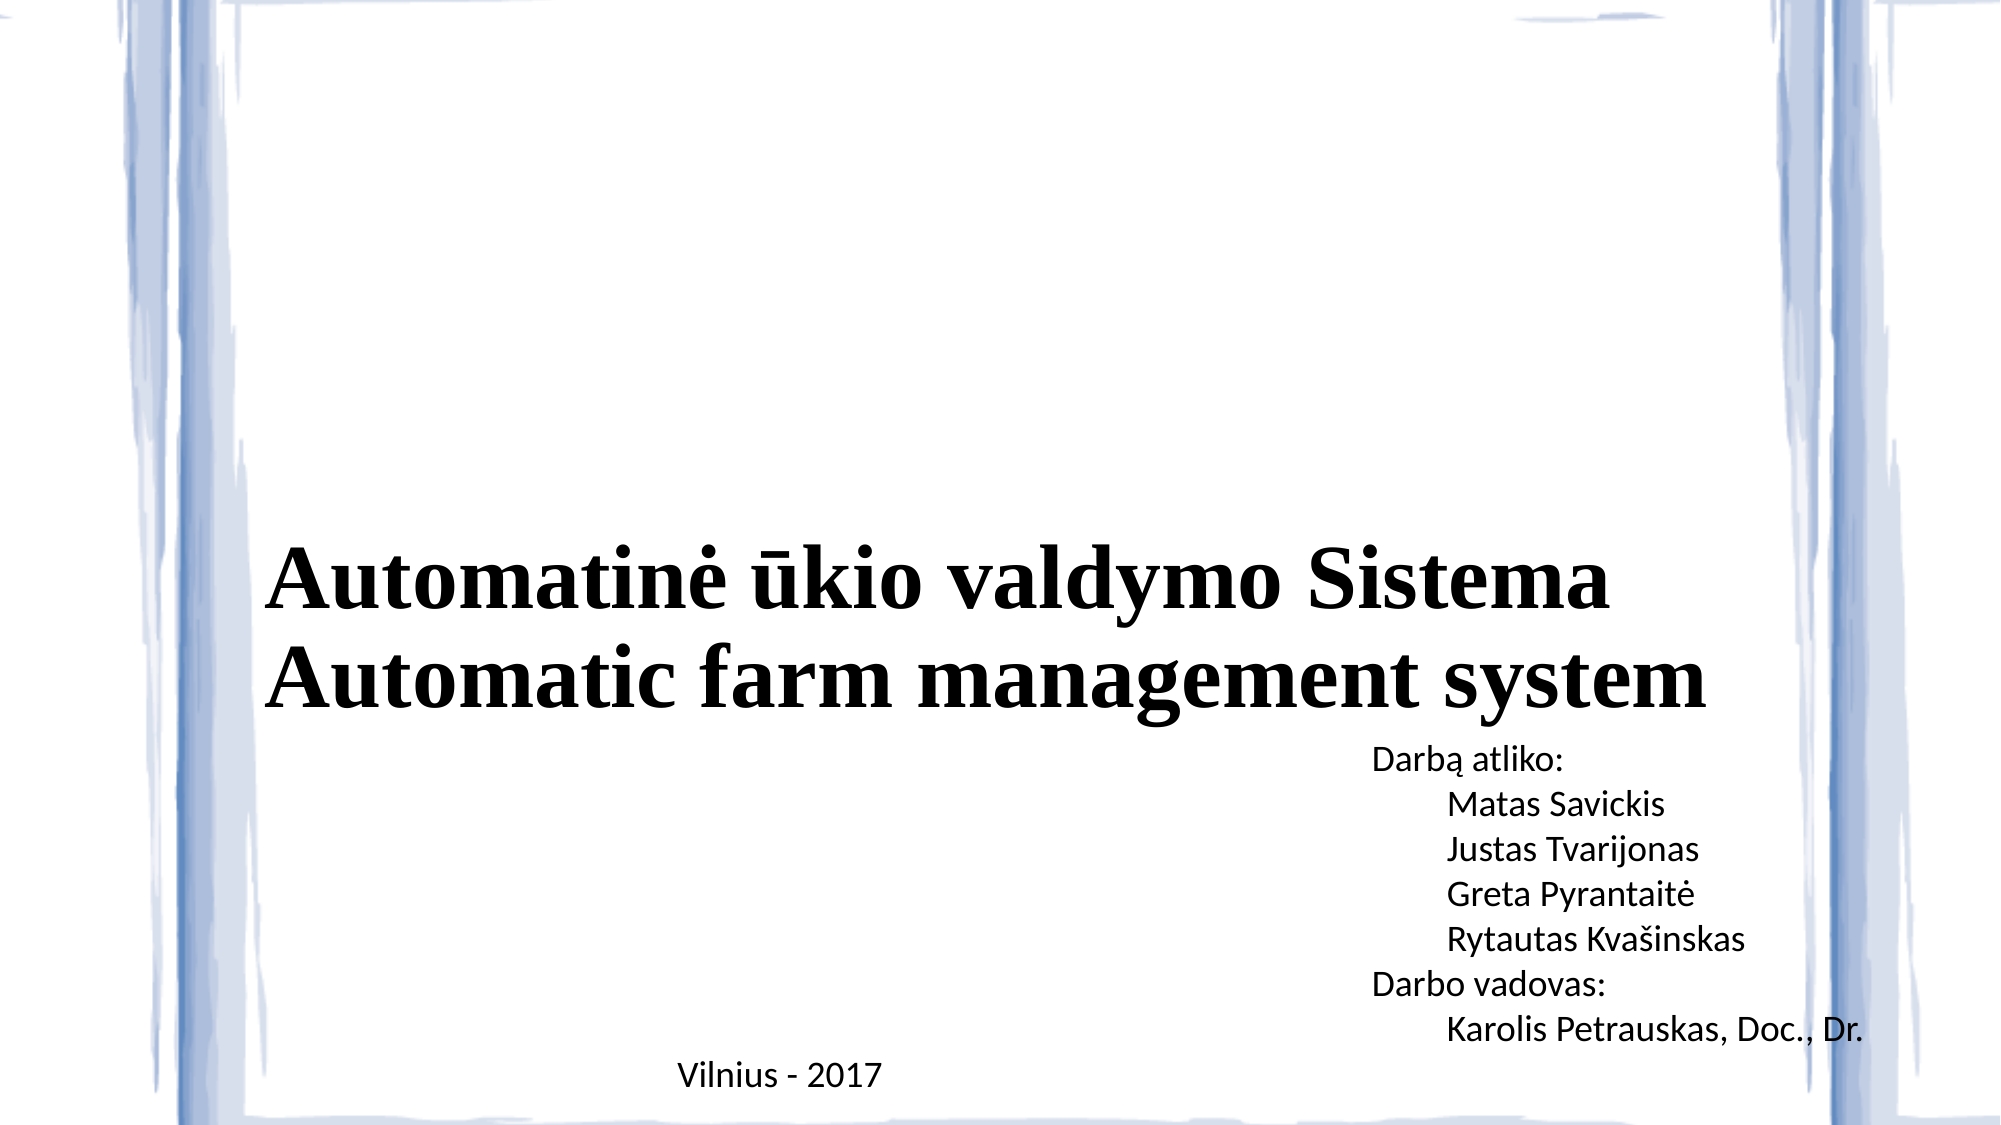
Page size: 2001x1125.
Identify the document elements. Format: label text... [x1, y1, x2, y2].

footer Vilnius - 2017 [662, 1042, 1338, 1103]
picture [0, 0, 2001, 1125]
text_box Darbą atliko: Matas Savickis Justas Tvarijonas Greta Pyrantaitė Rytautas Kvašinskas Darbo vadovas: Karolis Petrauskas, Doc., Dr. [1357, 726, 2000, 1057]
subtitle Automatinė ūkio valdymo Sistema Automatic farm management system [249, 522, 1750, 794]
